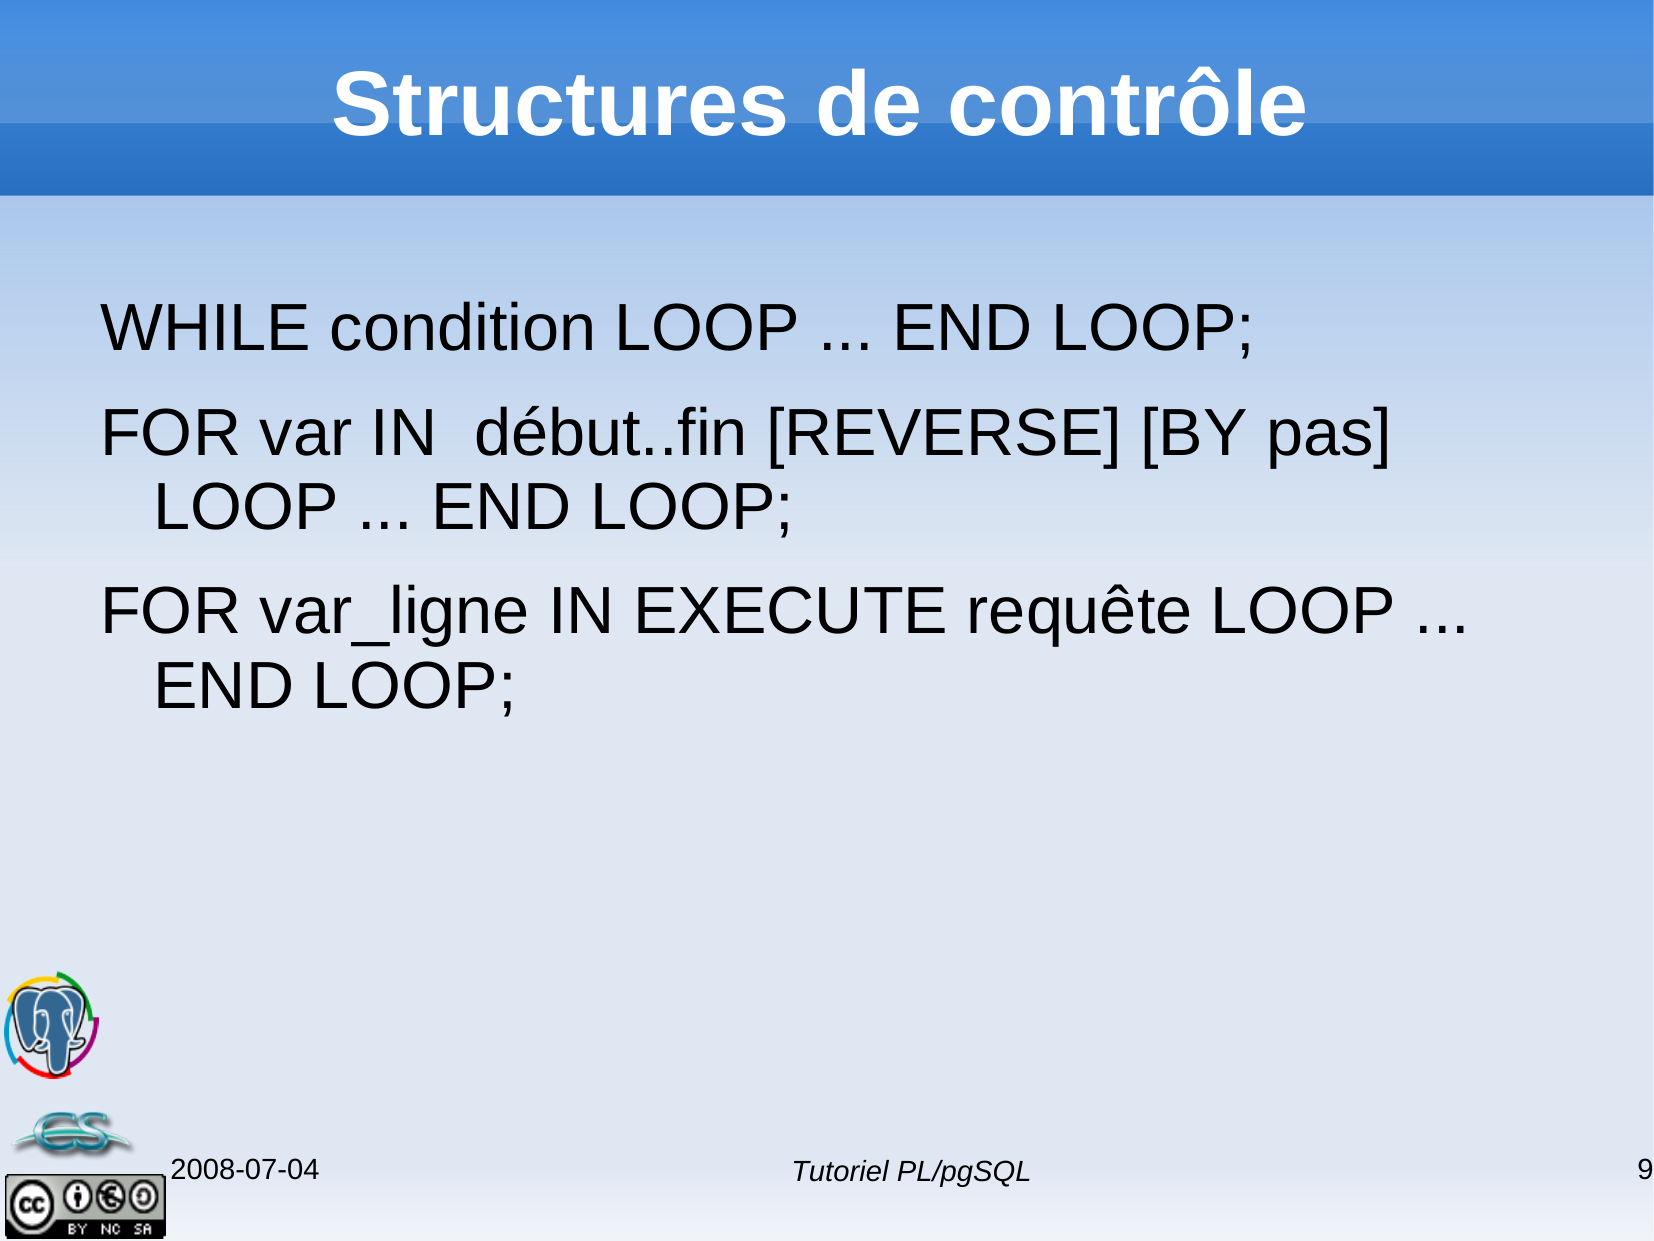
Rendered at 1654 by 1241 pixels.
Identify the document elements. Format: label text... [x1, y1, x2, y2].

title Structures de contrôle [76, 7, 1565, 200]
list WHILE condition LOOP ... END LOOP; FOR var IN début..fin [REVERSE] [BY pas] LOOP ... END LOOP; FOR var_ligne IN EXECUTE requête LOOP ... END LOOP; [82, 290, 1571, 1094]
picture [0, 0, 1654, 1241]
